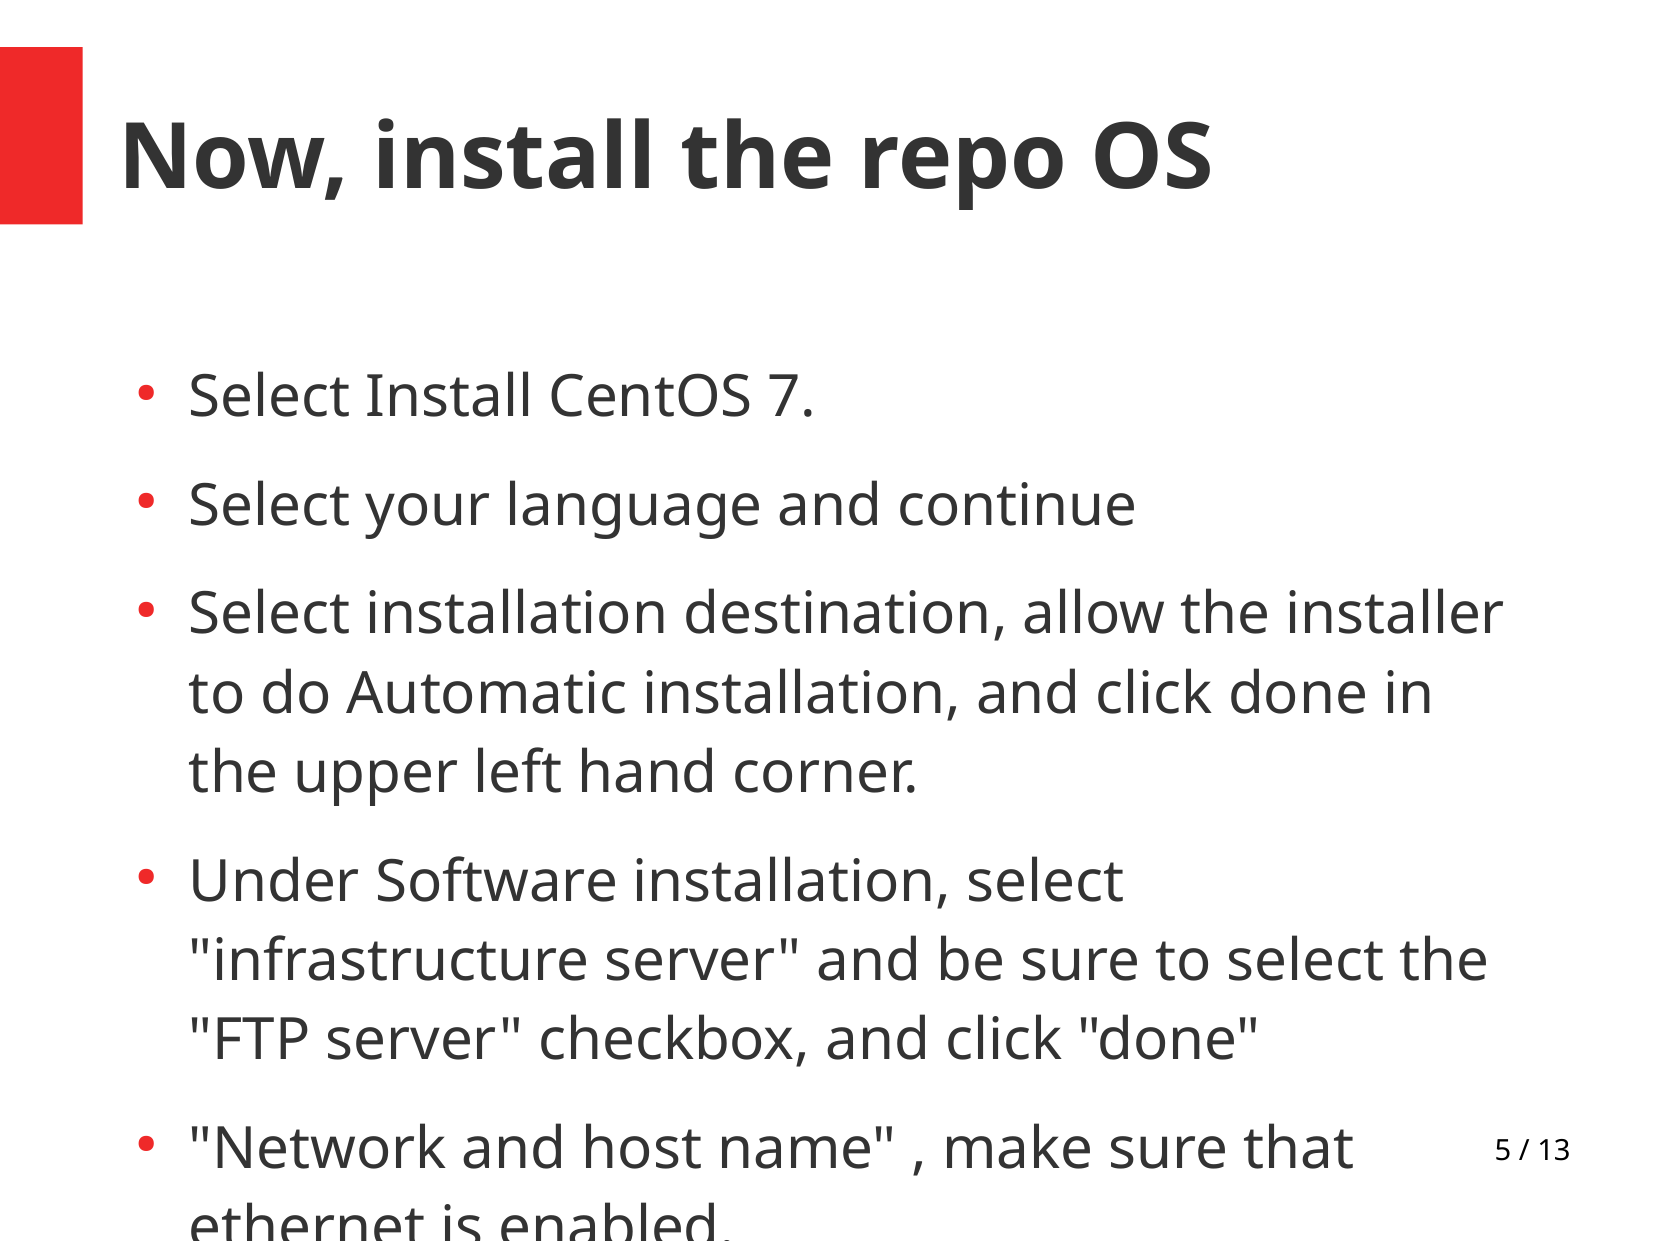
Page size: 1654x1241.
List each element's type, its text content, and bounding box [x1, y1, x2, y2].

list Select Install CentOS 7. Select your language and continue Select installation destination, allow the installer to do Automatic installation, and click done in the upper left hand corner. Under Software installation, select "infrastructure server" and be sure to select the "FTP server" checkbox, and click "done" "Network and host name" , make sure that ethernet is enabled. [118, 354, 1536, 1074]
title Now, install the repo OS [118, 49, 1571, 257]
